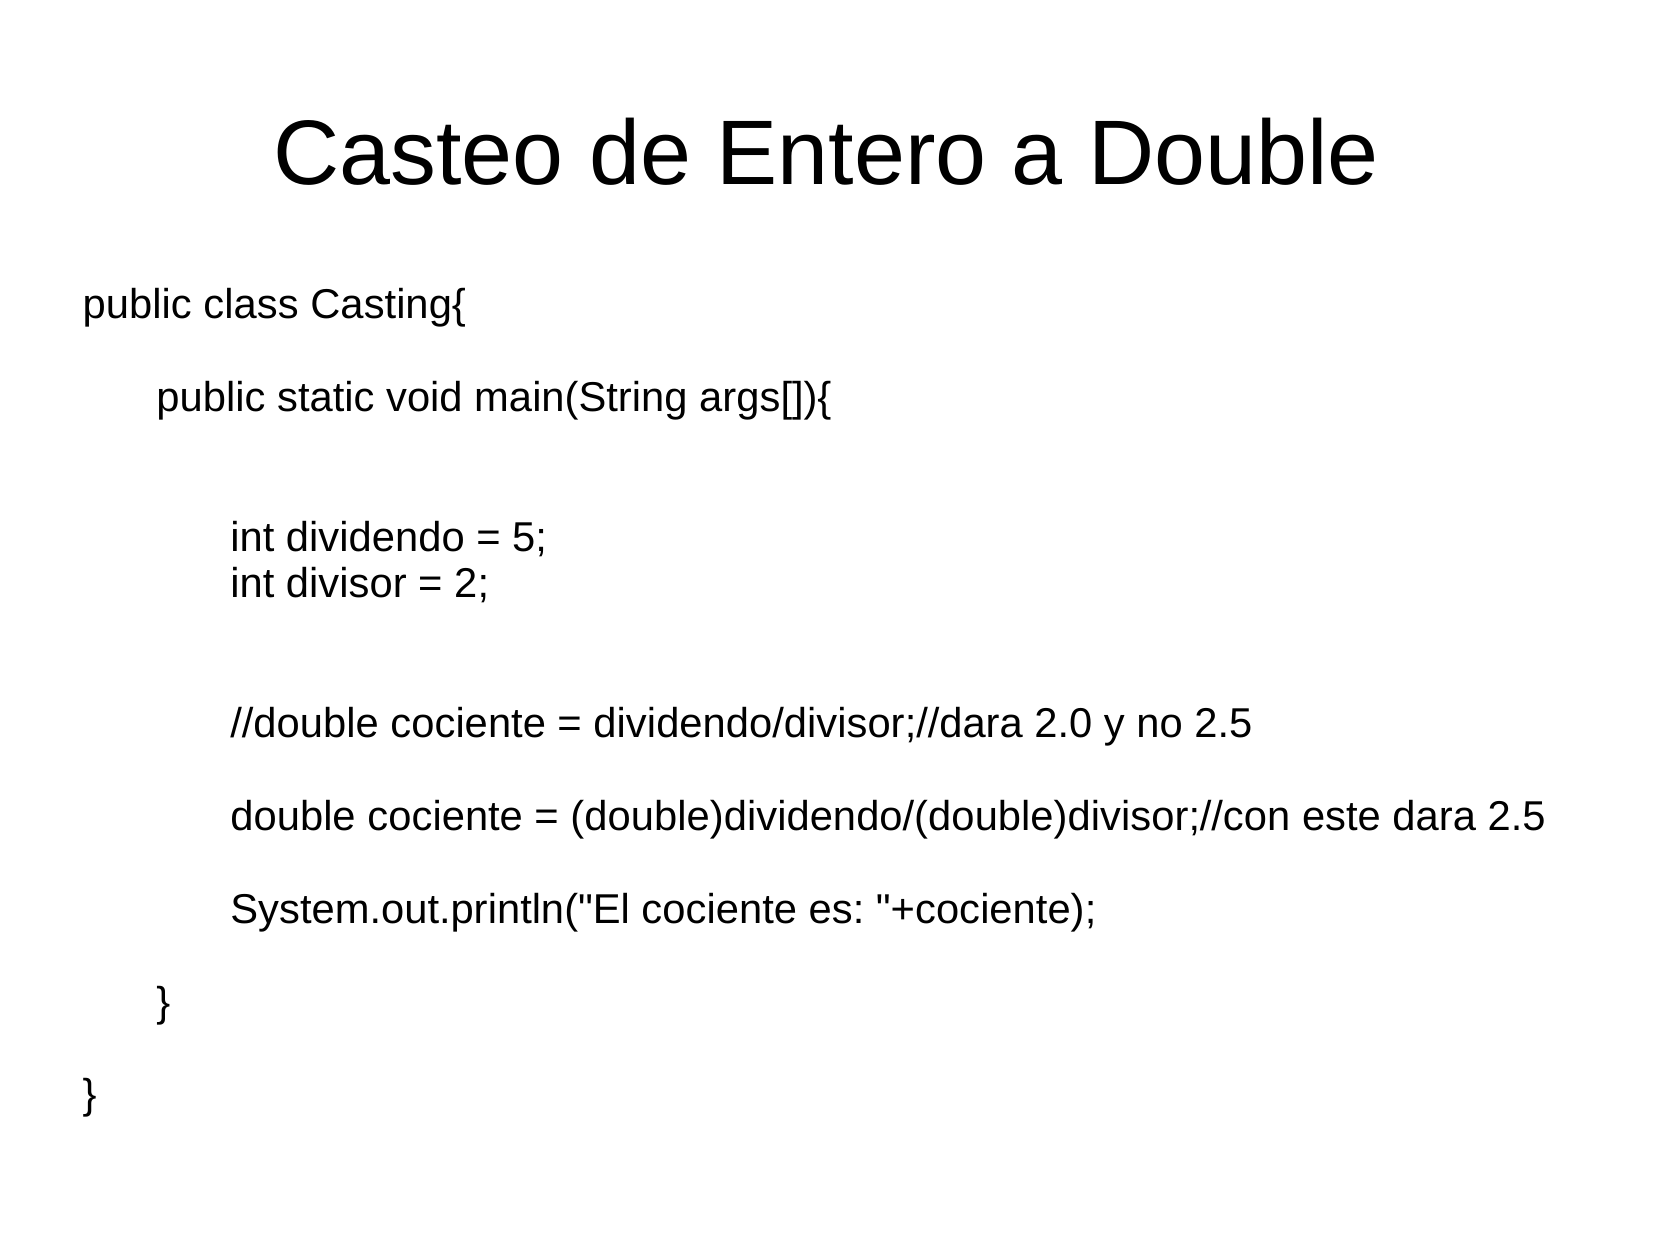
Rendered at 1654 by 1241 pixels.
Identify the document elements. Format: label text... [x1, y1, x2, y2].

title Casteo de Entero a Double [82, 49, 1571, 257]
subtitle public class Casting{ public static void main(String args[]){ int dividendo = 5; int divisor = 2; //double cociente = dividendo/divisor;//dara 2.0 y no 2.5 double cociente = (double)dividendo/(double)divisor;//con este dara 2.5 System.out.println("El cociente es: "+cociente); } } [82, 278, 1571, 1121]
